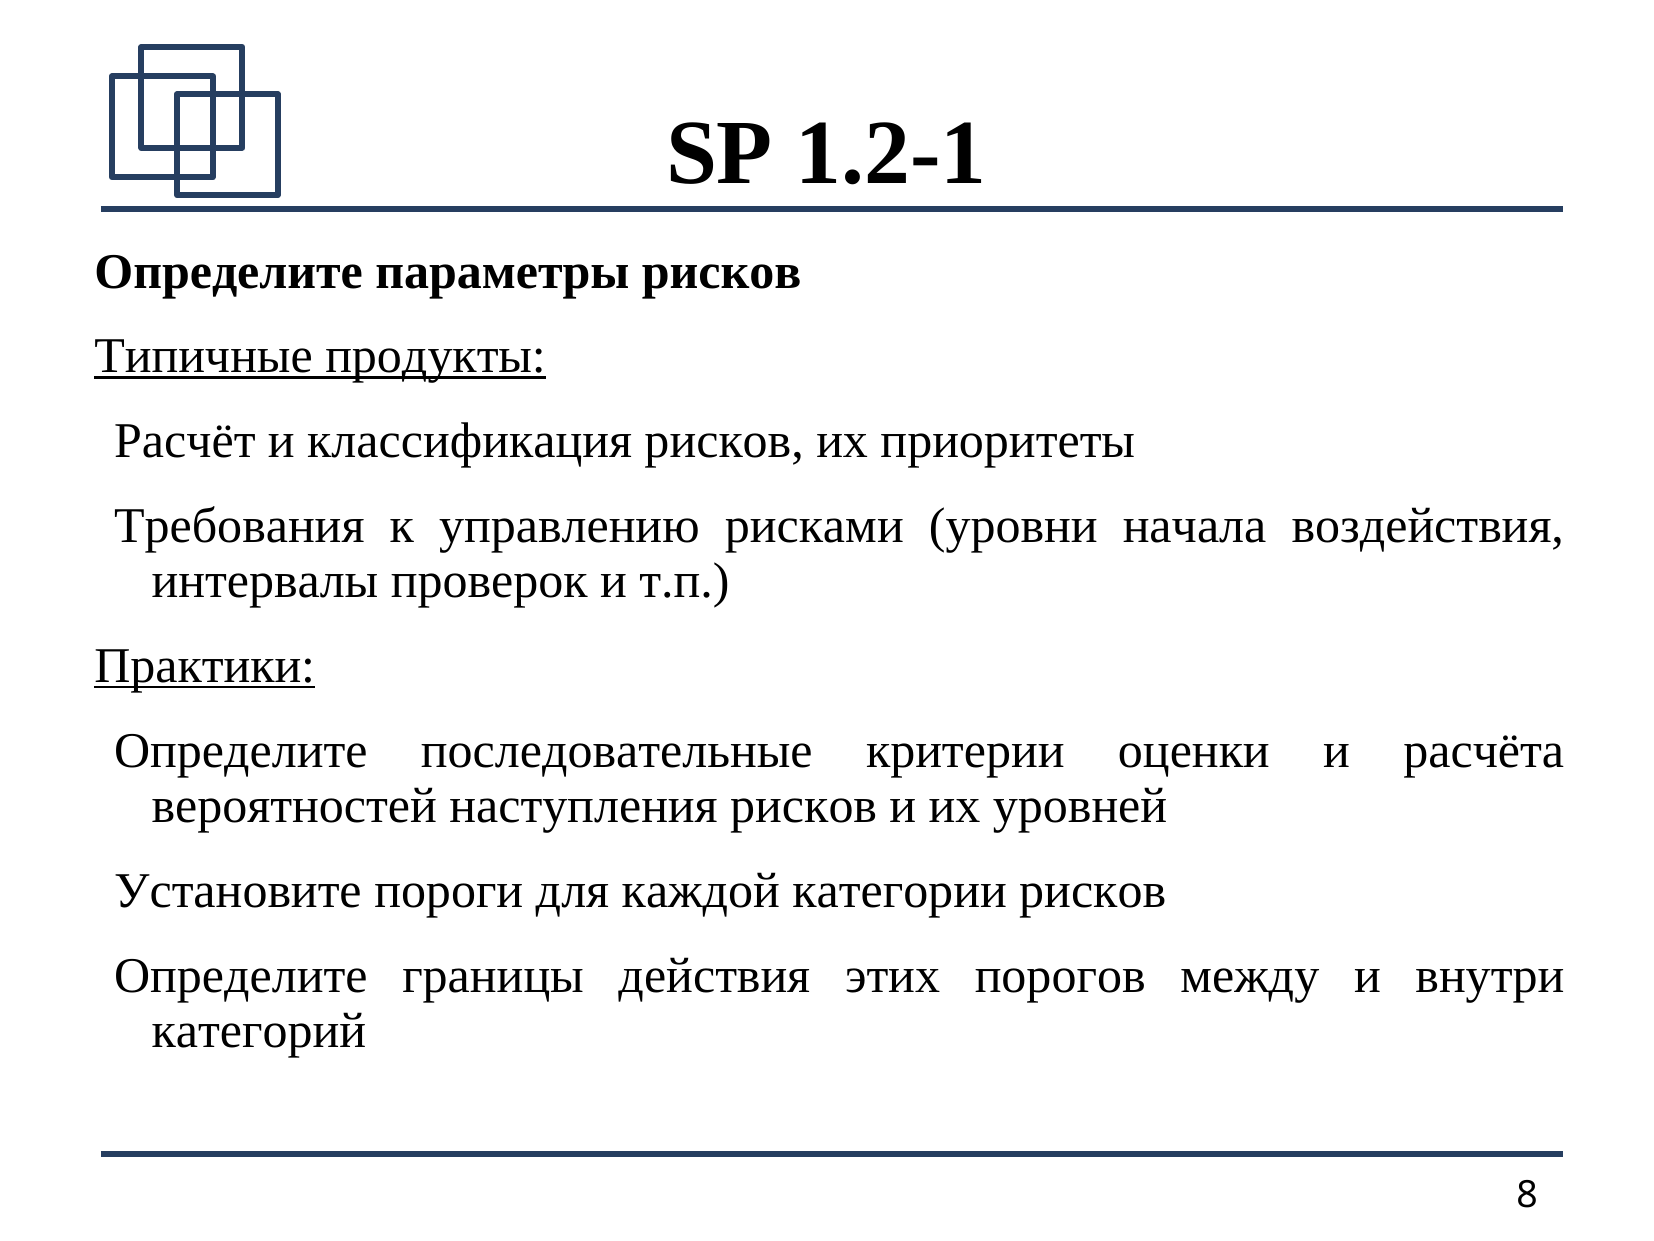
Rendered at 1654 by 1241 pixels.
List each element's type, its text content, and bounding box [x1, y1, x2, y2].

list Определите параметры рисков Типичные продукты: Расчёт и классификация рисков, их приоритеты Требования к управлению рисками (уровни начала воздействия, интервалы проверок и т.п.) Практики: Определите последовательные критерии оценки и расчёта вероятностей наступления рисков и их уровней Установите пороги для каждой категории рисков Определите границы действия этих порогов между и внутри категорий [76, 243, 1565, 1070]
title SP 1.2-1 [82, 49, 1571, 257]
